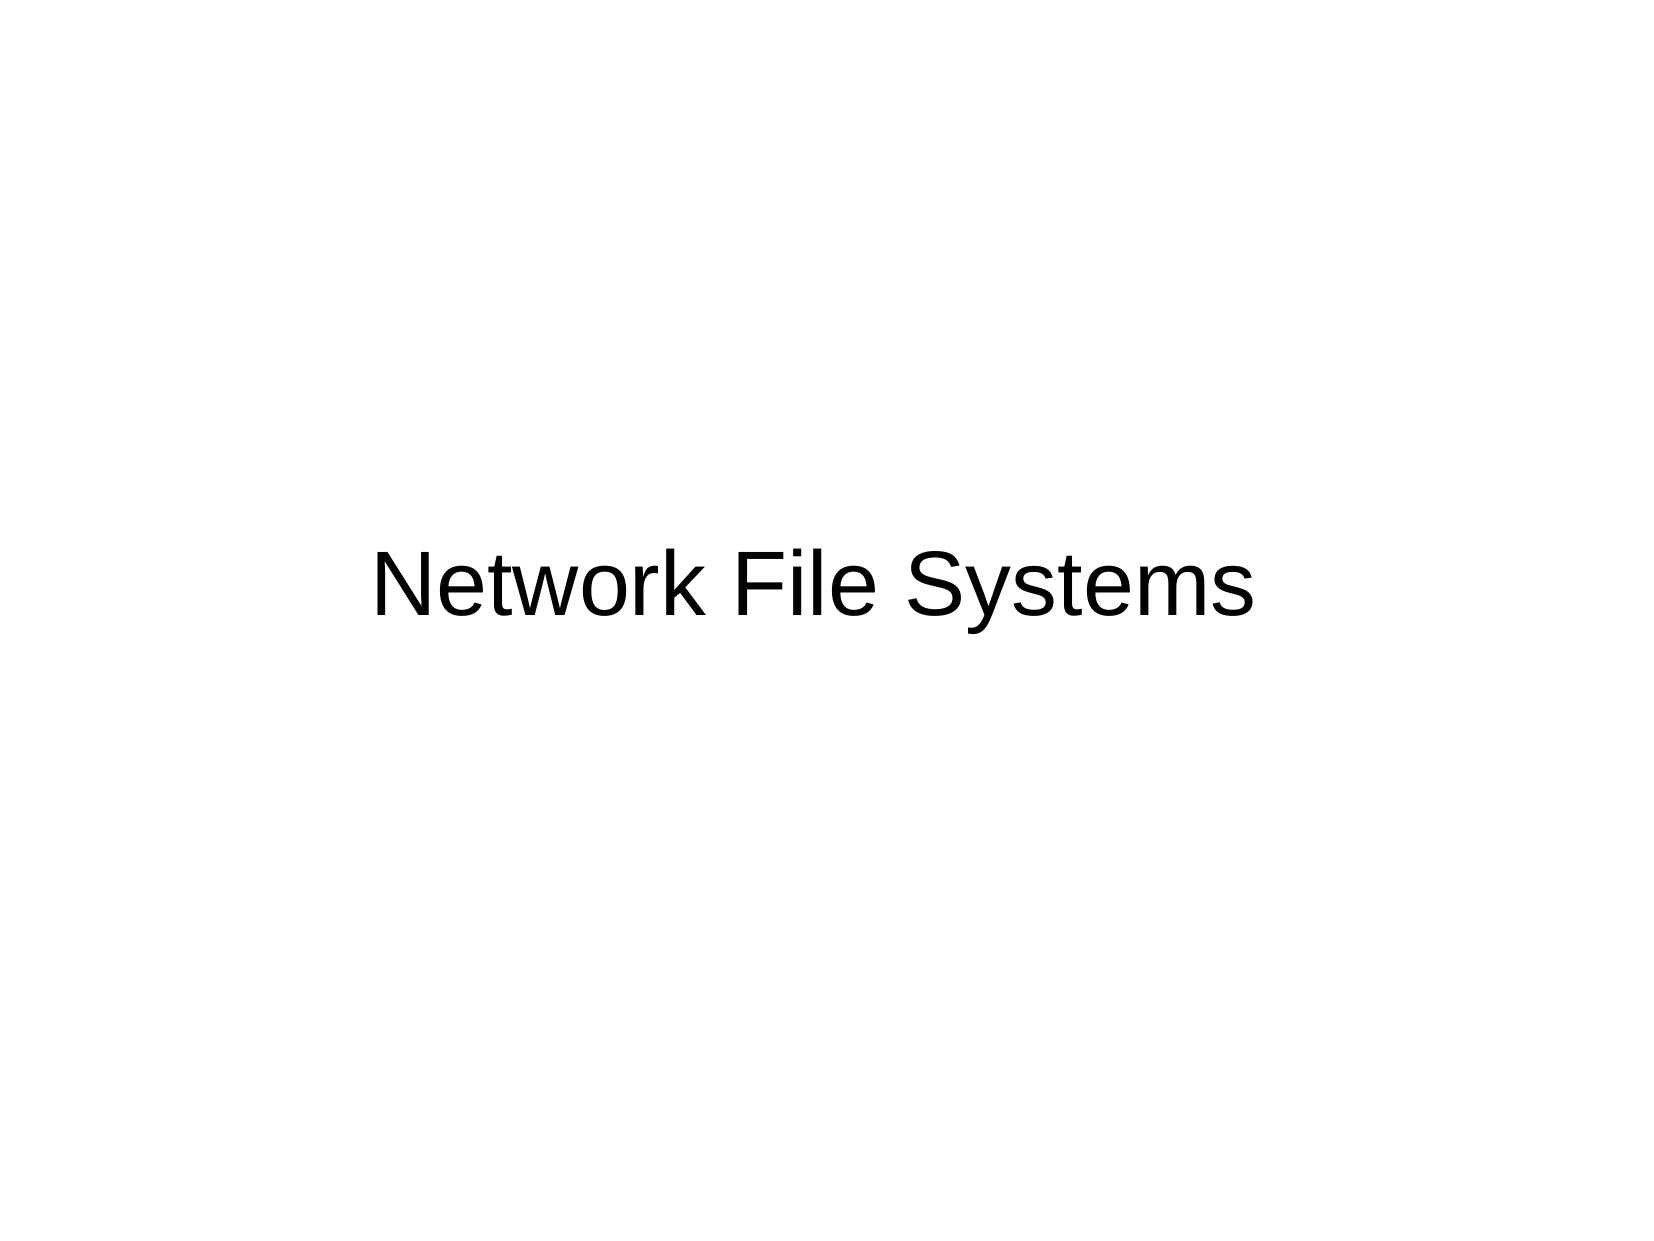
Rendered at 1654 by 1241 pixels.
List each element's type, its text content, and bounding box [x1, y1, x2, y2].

title Network File Systems [82, 480, 1571, 688]
